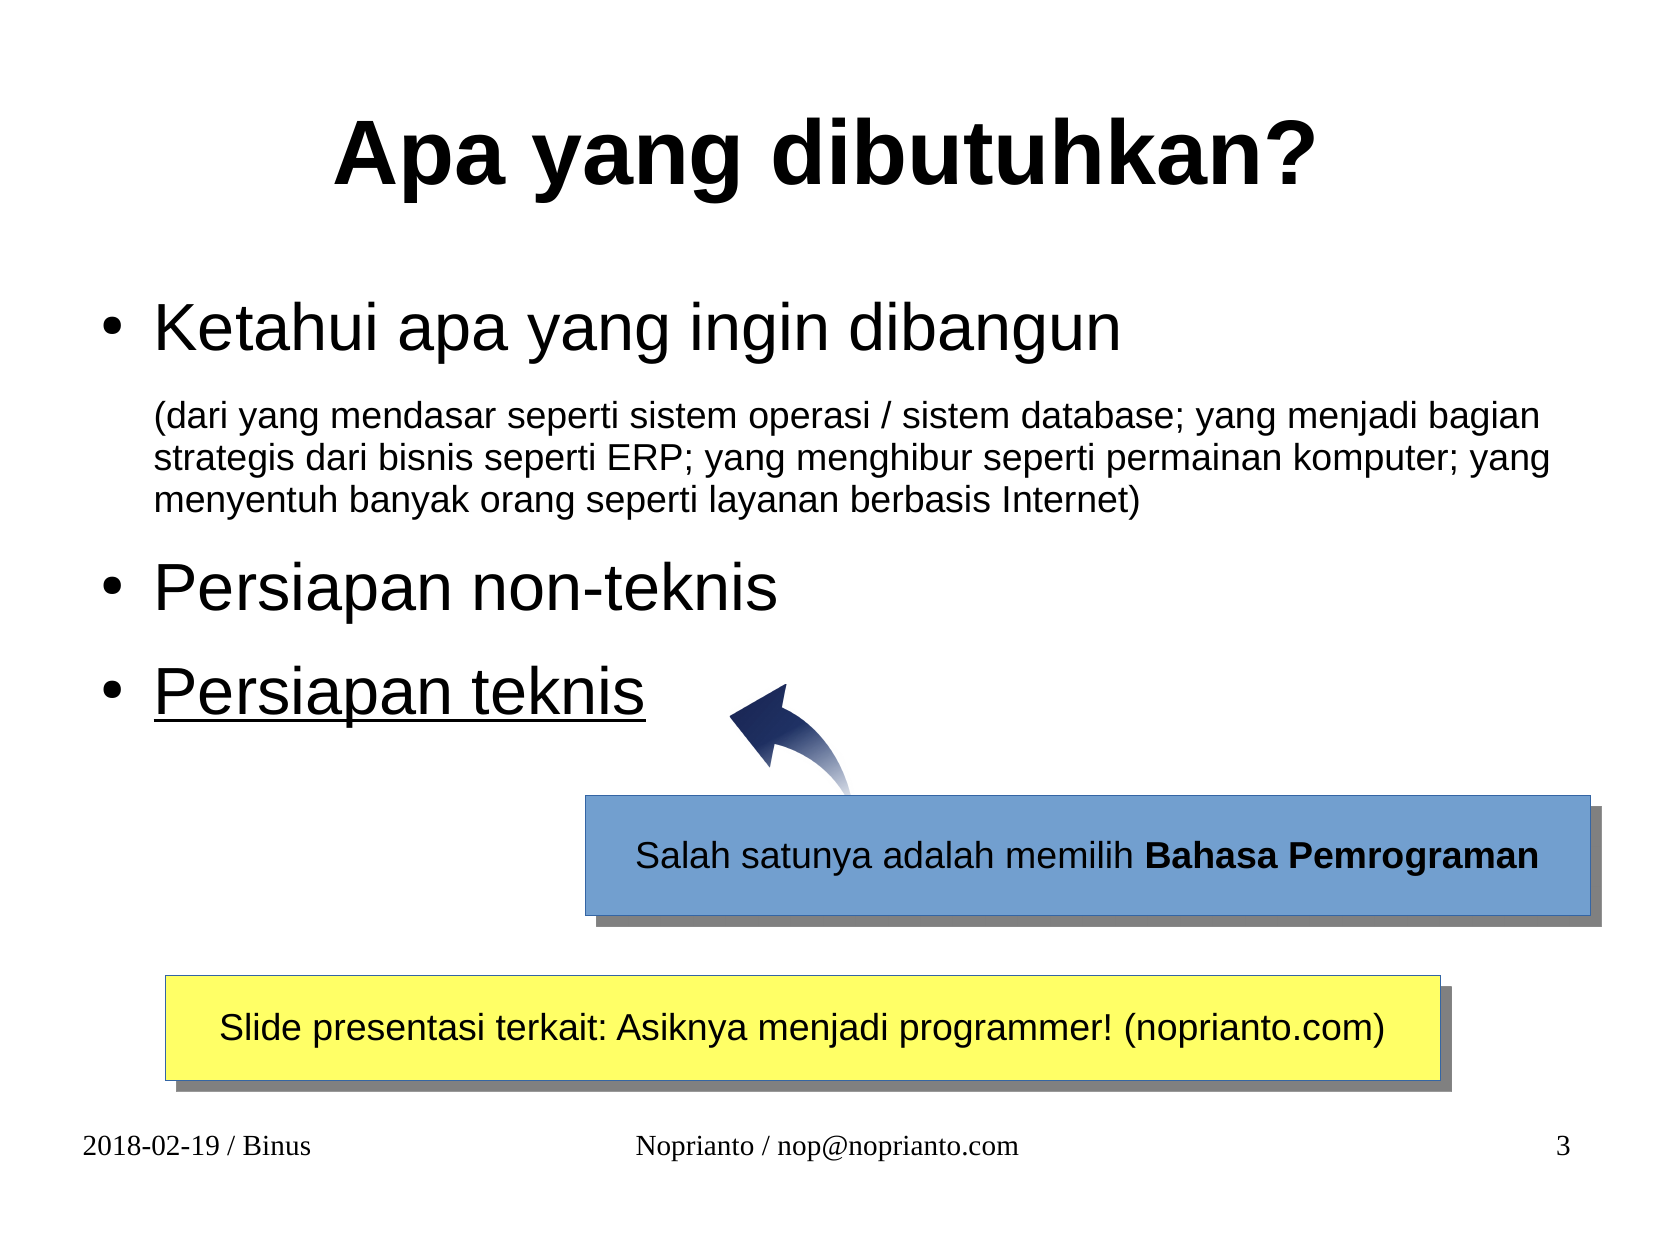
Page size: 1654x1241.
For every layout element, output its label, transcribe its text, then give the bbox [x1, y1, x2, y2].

picture [720, 678, 864, 795]
text_box Salah satunya adalah memilih Bahasa Pemrograman [585, 795, 1591, 916]
list Ketahui apa yang ingin dibangun (dari yang mendasar seperti sistem operasi / sistem database; yang menjadi bagian strategis dari bisnis seperti ERP; yang menghibur seperti permainan komputer; yang menyentuh banyak orang seperti layanan berbasis Internet) Persiapan non-teknis Persiapan teknis [82, 290, 1571, 1010]
text_box Slide presentasi terkait: Asiknya menjadi programmer! (noprianto.com) [165, 975, 1441, 1081]
title Apa yang dibutuhkan? [82, 49, 1571, 257]
